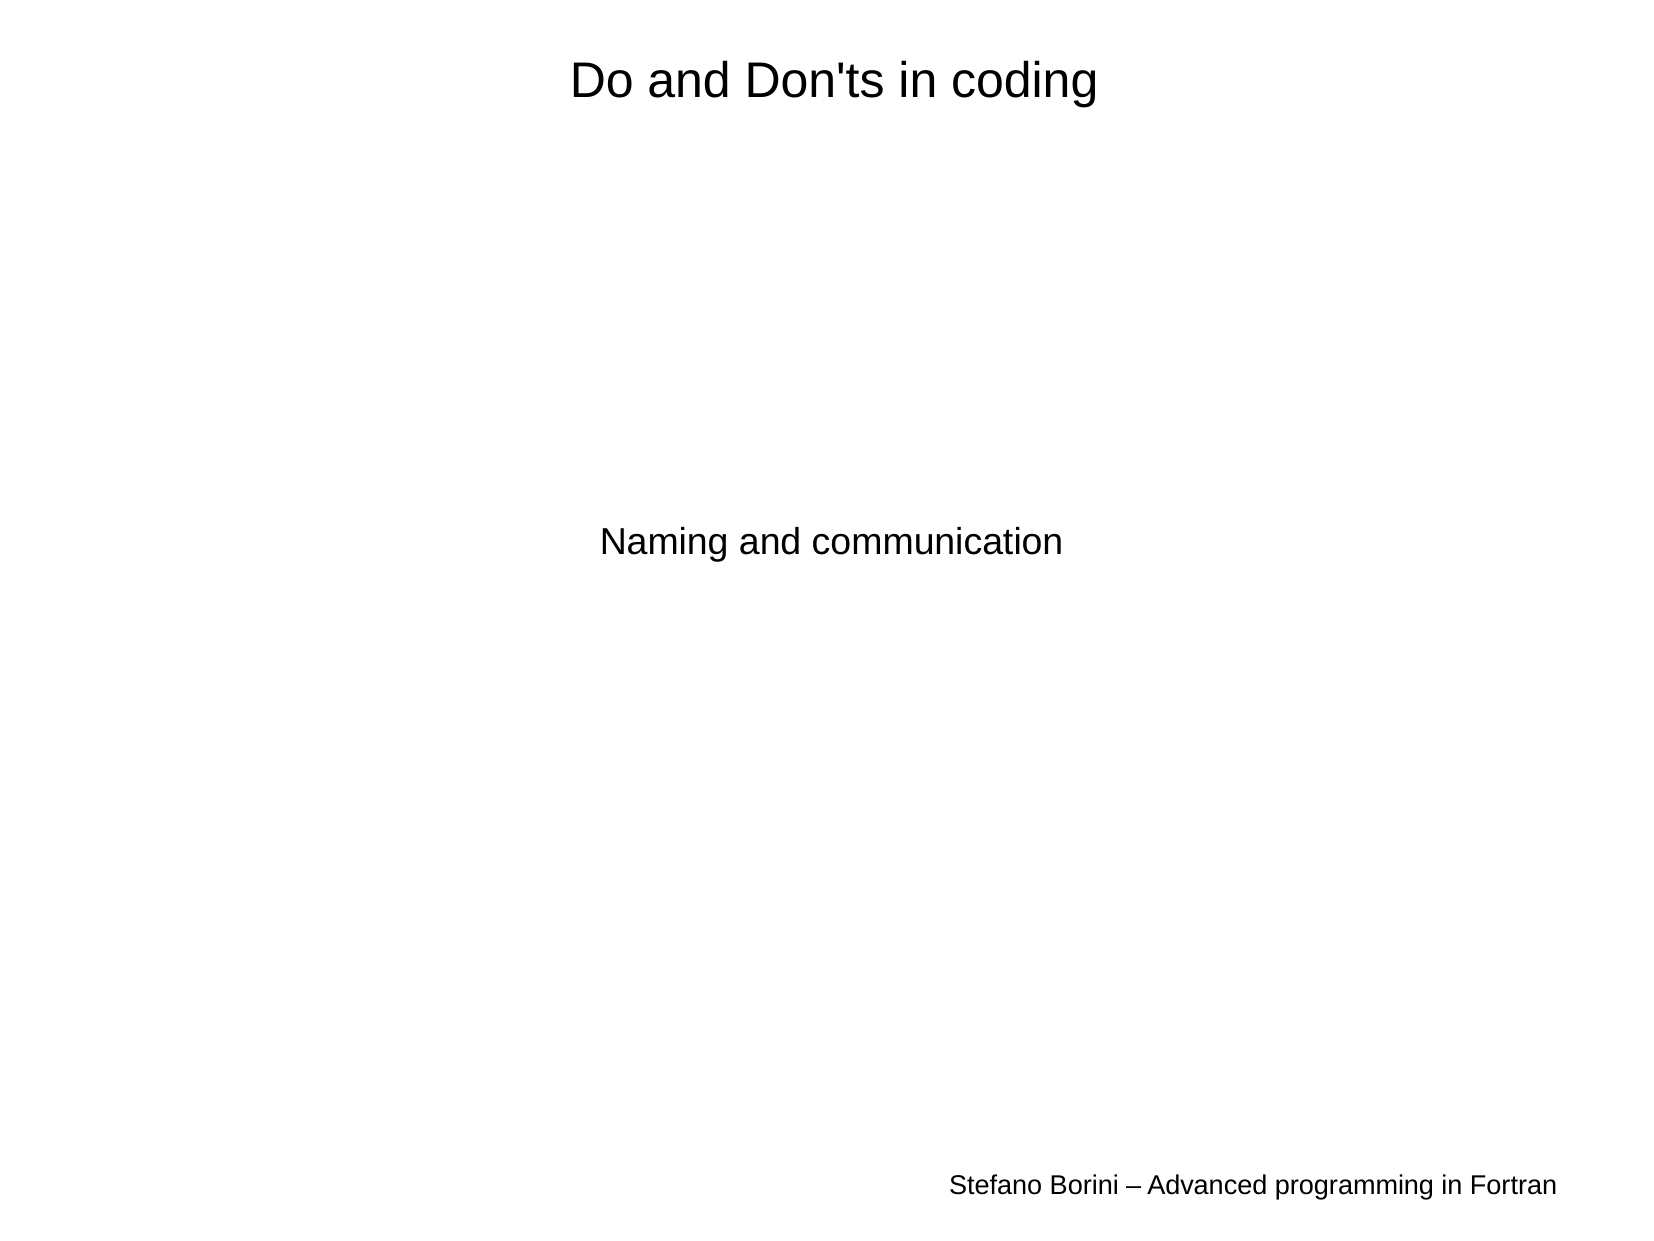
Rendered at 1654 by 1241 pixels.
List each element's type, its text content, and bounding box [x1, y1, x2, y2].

text_box Do and Don'ts in coding [555, 44, 1231, 116]
text_box Naming and communication [585, 513, 1156, 571]
